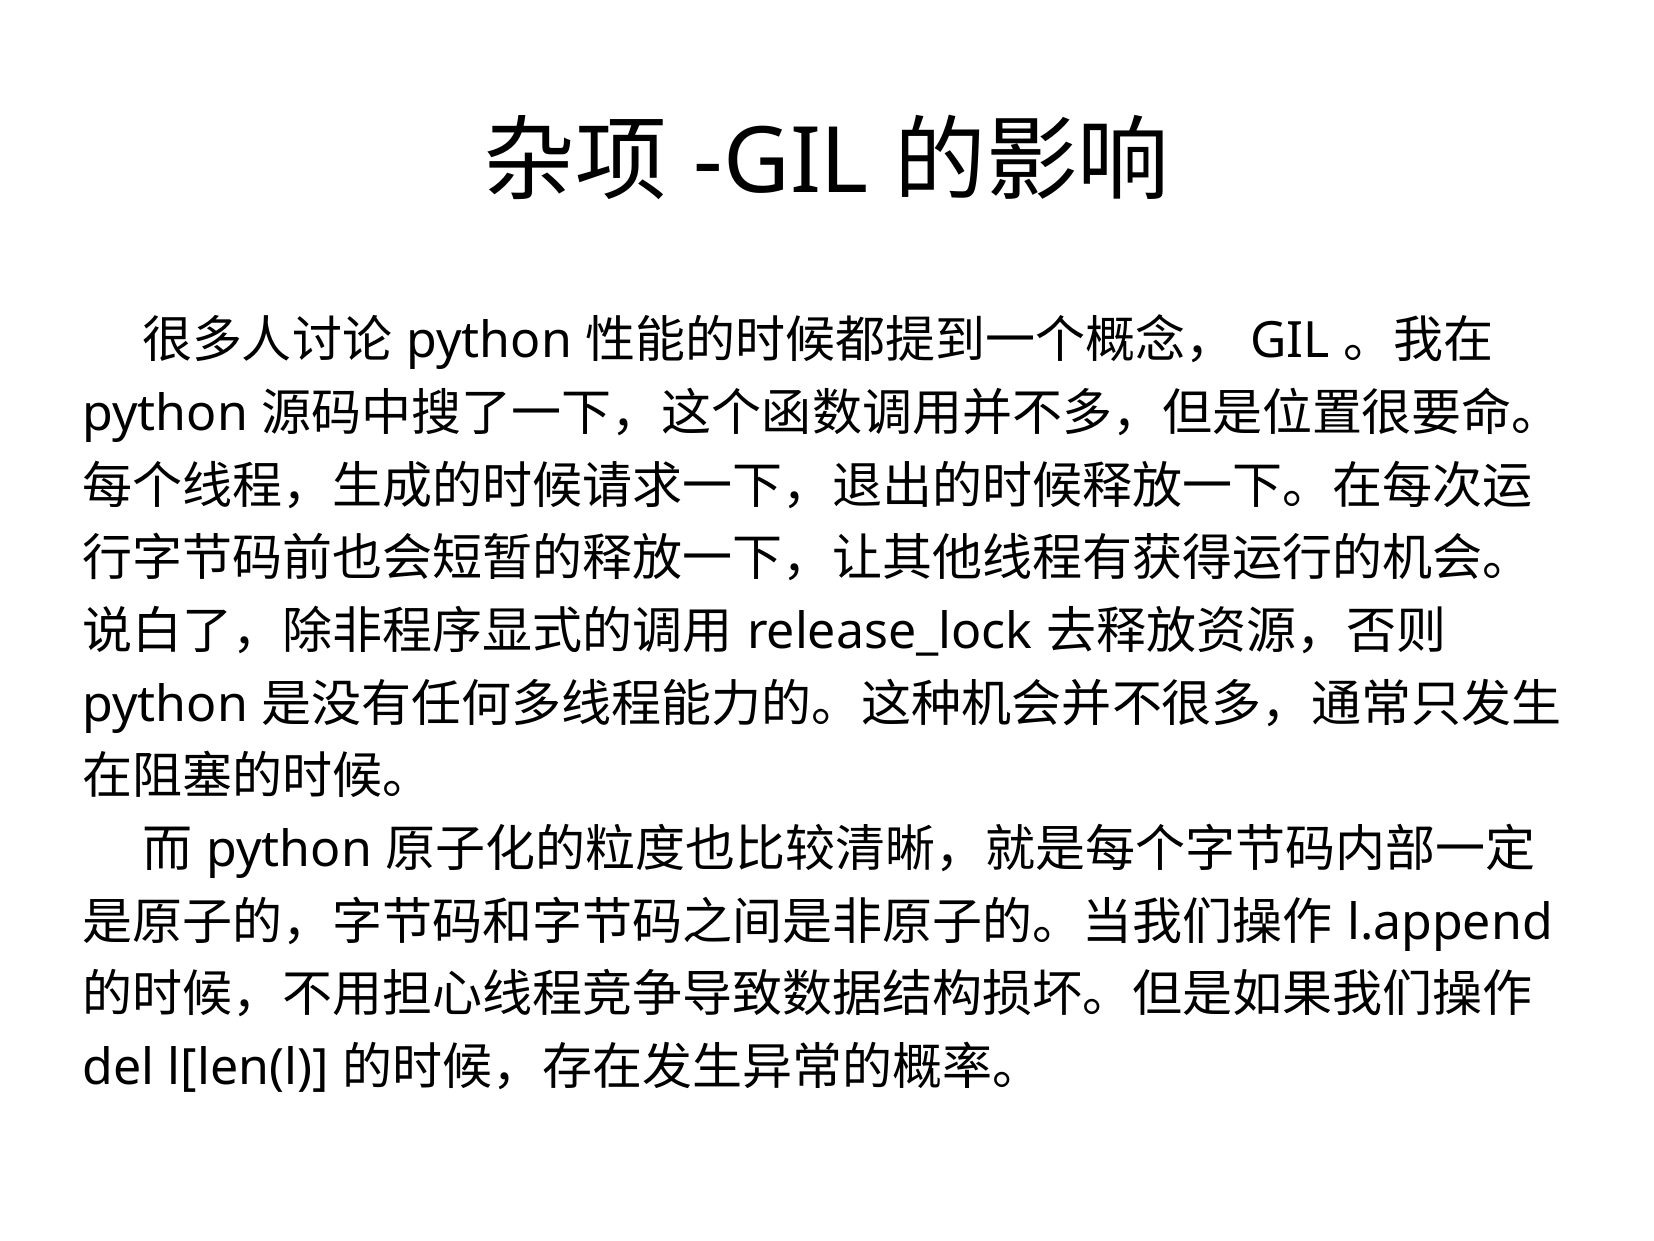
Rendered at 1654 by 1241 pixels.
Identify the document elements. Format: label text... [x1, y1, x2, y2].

subtitle 很多人讨论python性能的时候都提到一个概念，GIL。我在python源码中搜了一下，这个函数调用并不多，但是位置很要命。每个线程，生成的时候请求一下，退出的时候释放一下。在每次运行字节码前也会短暂的释放一下，让其他线程有获得运行的机会。说白了，除非程序显式的调用release_lock去释放资源，否则python是没有任何多线程能力的。这种机会并不很多，通常只发生在阻塞的时候。 而python原子化的粒度也比较清晰，就是每个字节码内部一定是原子的，字节码和字节码之间是非原子的。当我们操作l.append的时候，不用担心线程竞争导致数据结构损坏。但是如果我们操作del l[len(l)]的时候，存在发生异常的概率。 [82, 297, 1571, 1102]
title 杂项-GIL的影响 [82, 56, 1571, 250]
